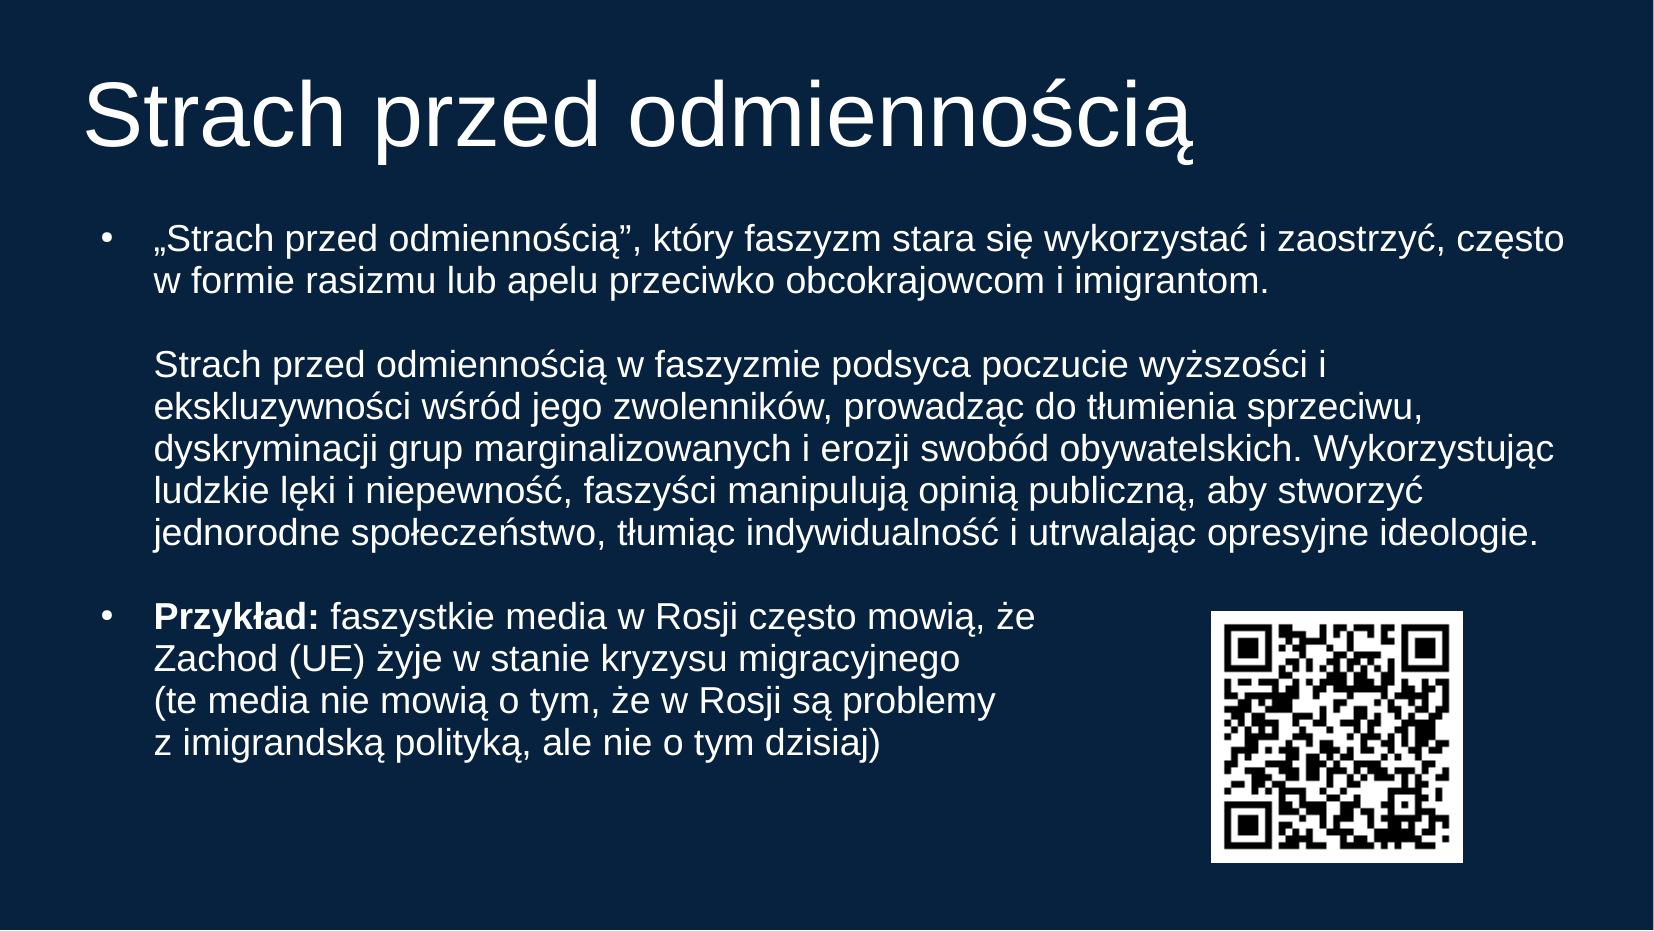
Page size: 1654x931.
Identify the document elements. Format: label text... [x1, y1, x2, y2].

picture [1211, 611, 1463, 863]
list „Strach przed odmiennością”, który faszyzm stara się wykorzystać i zaostrzyć, często w formie rasizmu lub apelu przeciwko obcokrajowcom i imigrantom. Strach przed odmiennością w faszyzmie podsyca poczucie wyższości i ekskluzywności wśród jego zwolenników, prowadząc do tłumienia sprzeciwu, dyskryminacji grup marginalizowanych i erozji swobód obywatelskich. Wykorzystując ludzkie lęki i niepewność, faszyści manipulują opinią publiczną, aby stworzyć jednorodne społeczeństwo, tłumiąc indywidualność i utrwalając opresyjne ideologie. Przykład: faszystkie media w Rosji często mowią, że Zachod (UE) żyje w stanie kryzysu migracyjnego (te media nie mowią o tym, że w Rosji są problemy z imigrandską polityką, ale nie o tym dzisiaj) [82, 217, 1571, 901]
title Strach przed odmiennością [82, 37, 1571, 193]
